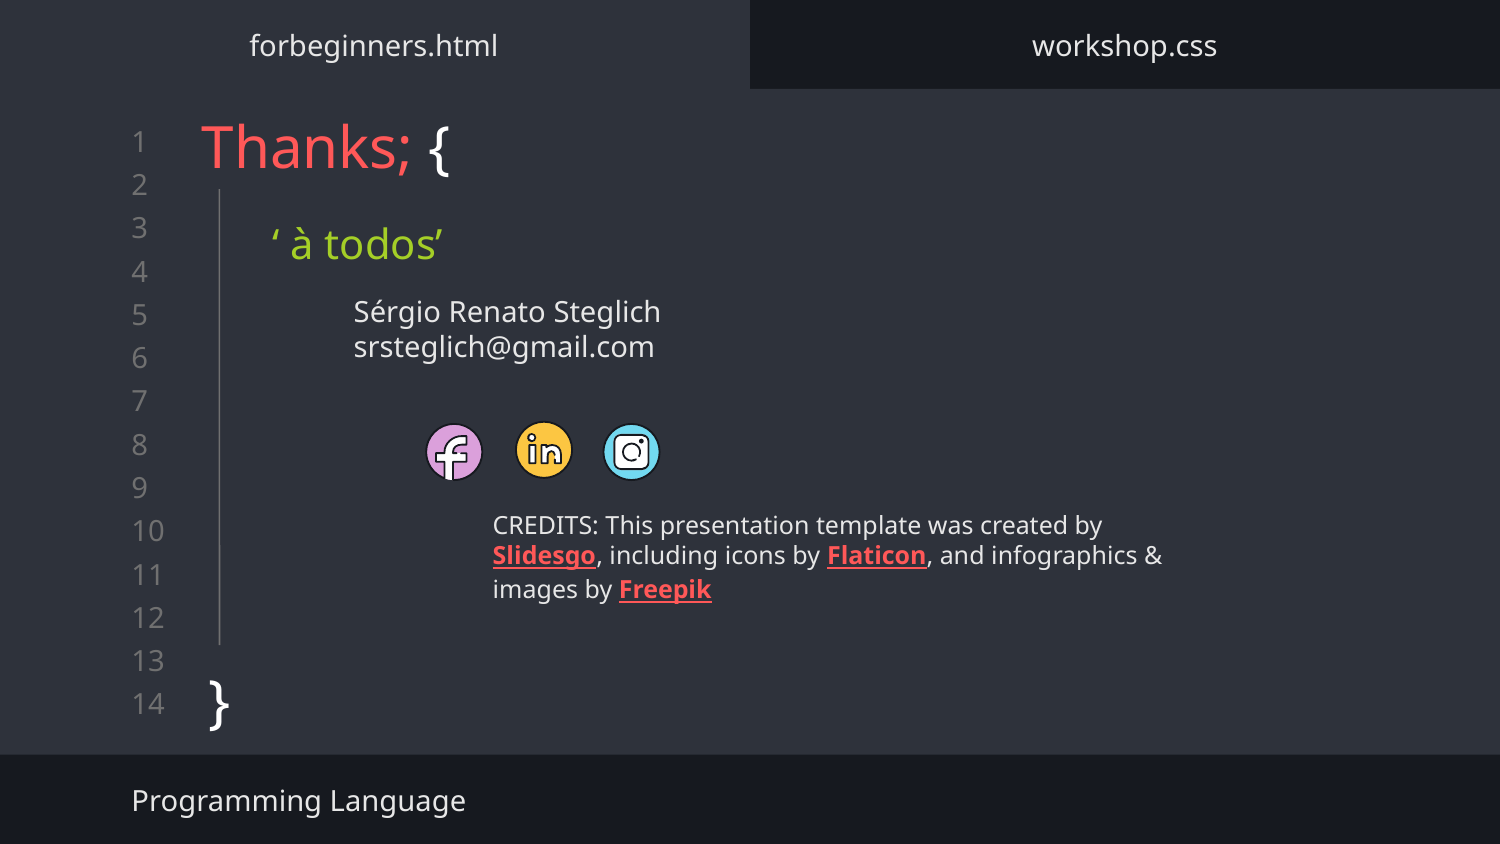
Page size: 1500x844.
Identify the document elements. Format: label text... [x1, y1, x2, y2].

subtitle forbeginners.html [0, 15, 749, 74]
text_box [425, 423, 484, 482]
text_box } [177, 648, 261, 749]
subtitle Sérgio Renato Steglich srsteglich@gmail.com [338, 279, 950, 413]
subtitle ‘ à todos’ [257, 206, 1008, 279]
title Thanks; { [186, 95, 690, 184]
text_box [515, 420, 574, 479]
subtitle Programming Language [116, 770, 915, 829]
text_box [602, 423, 661, 482]
subtitle workshop.css [750, 15, 1500, 74]
